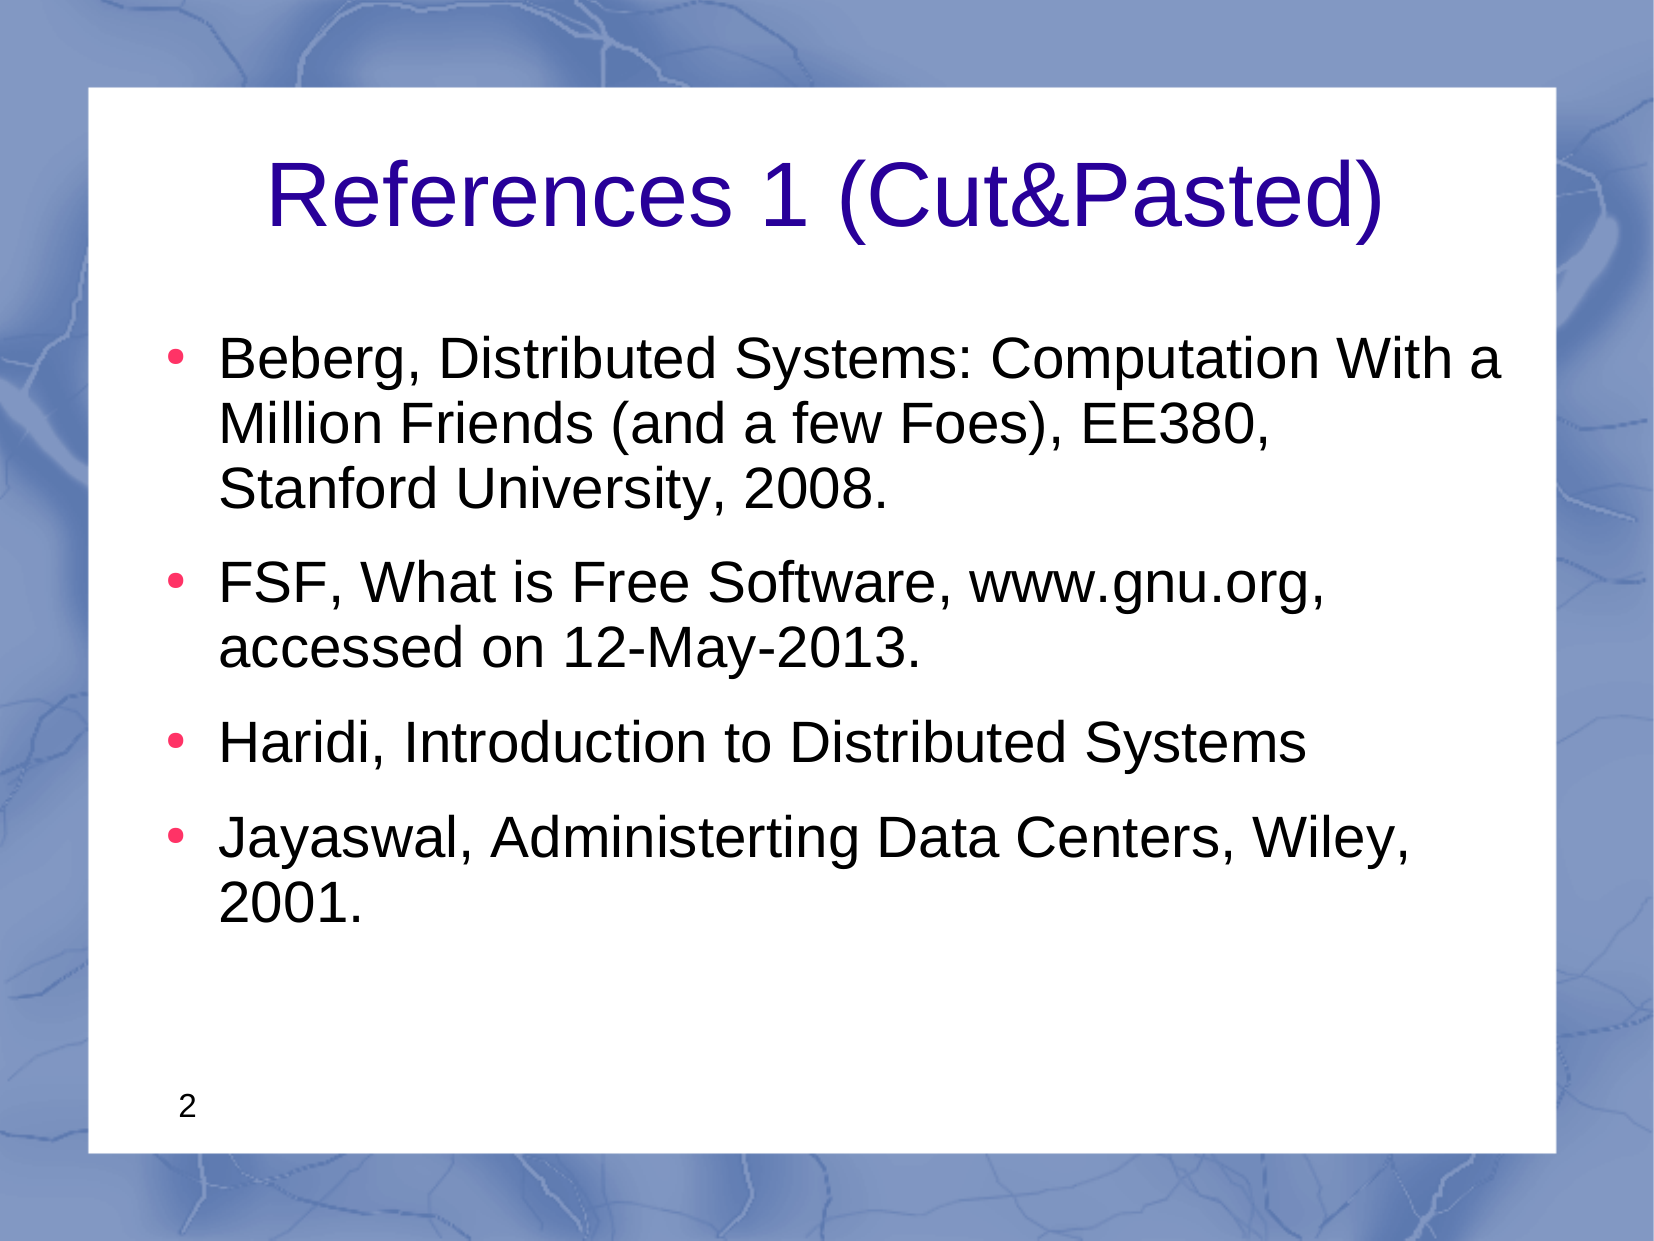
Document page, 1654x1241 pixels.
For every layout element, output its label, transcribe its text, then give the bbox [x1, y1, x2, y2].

picture [0, 0, 1654, 1241]
title References 1 (Cut&Pasted) [118, 90, 1536, 298]
list Beberg, Distributed Systems: Computation With a Million Friends (and a few Foes), EE380, Stanford University, 2008. FSF, What is Free Software, www.gnu.org, accessed on 12-May-2013. Haridi, Introduction to Distributed Systems Jayaswal, Administerting Data Centers, Wiley, 2001. [147, 325, 1506, 1045]
